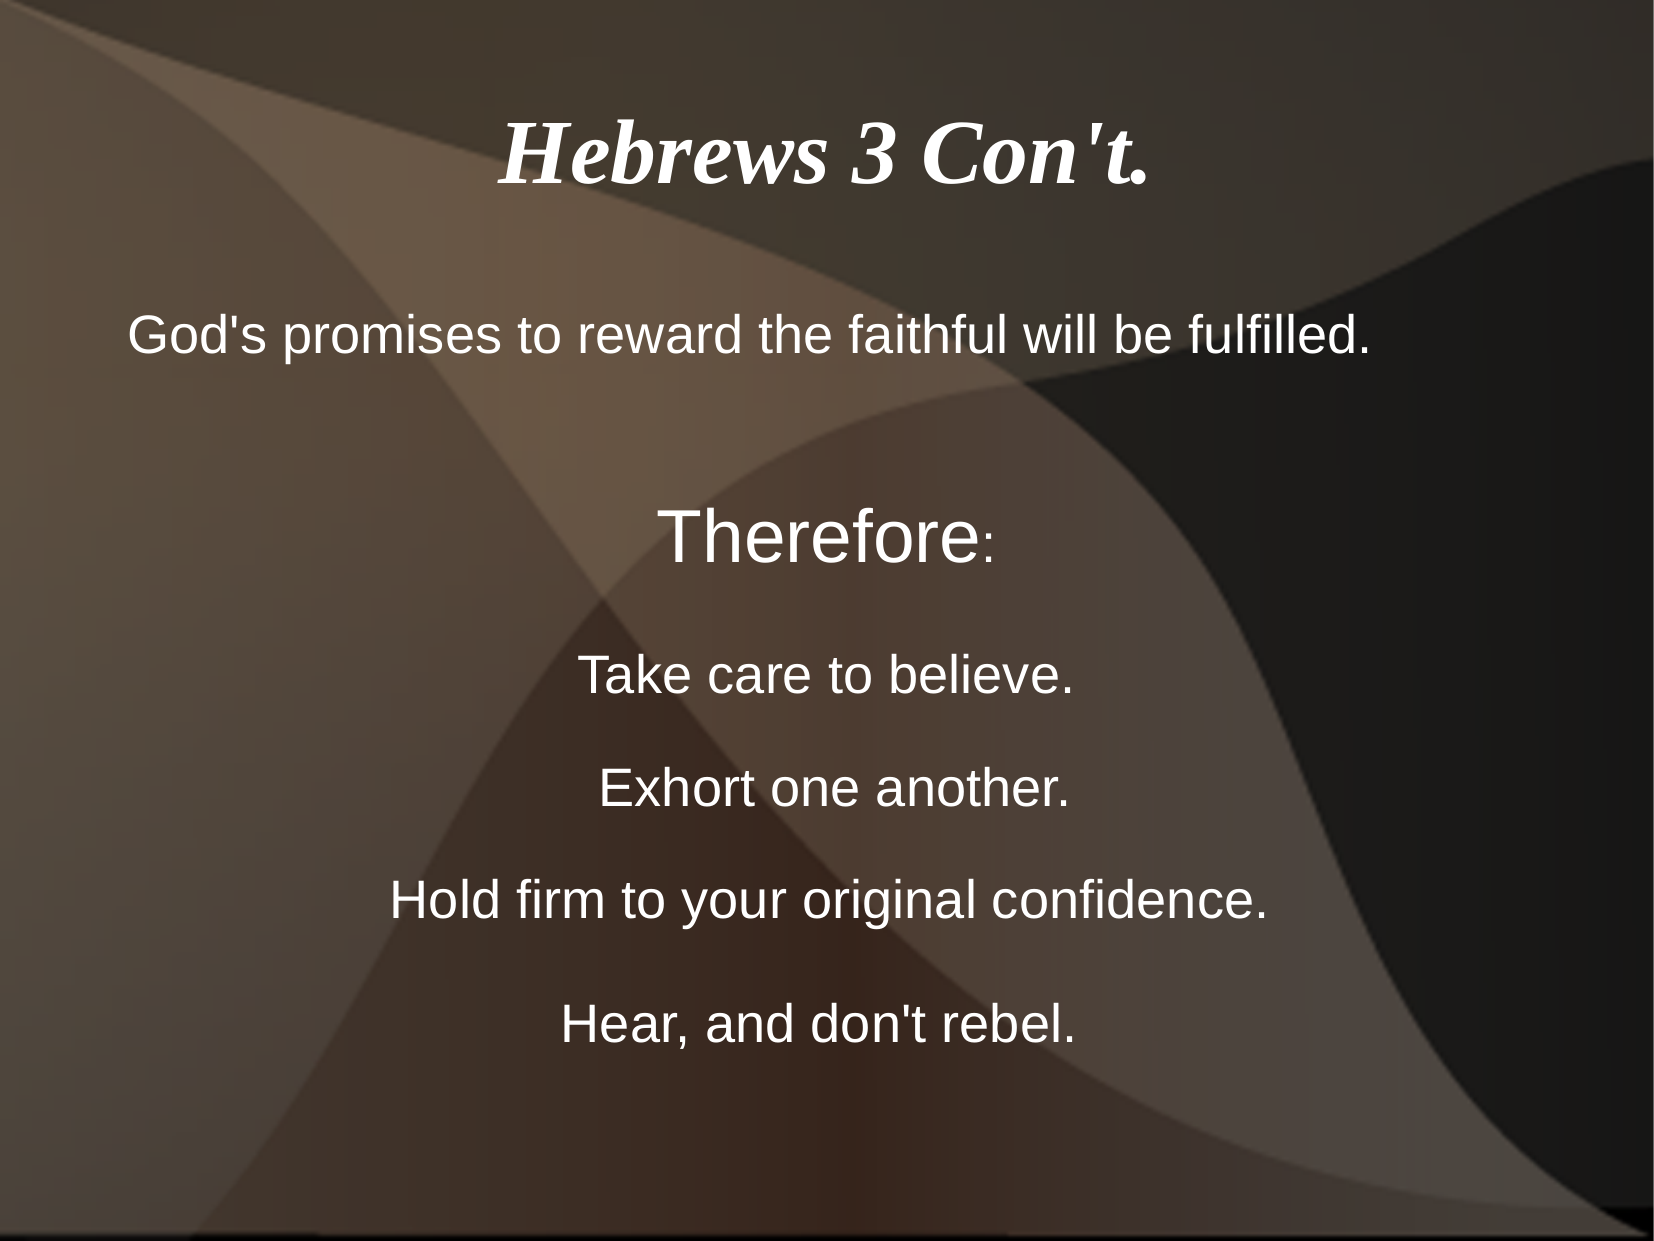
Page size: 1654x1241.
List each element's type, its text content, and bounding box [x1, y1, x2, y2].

title Hebrews 3 Con't. [82, 56, 1571, 250]
picture [0, 0, 1654, 1241]
text_box Therefore: [641, 487, 1012, 587]
text_box Hear, and don't rebel. [545, 986, 1093, 1062]
text_box Take care to believe. [562, 637, 1091, 713]
text_box God's promises to reward the faithful will be fulfilled. [112, 297, 1389, 373]
text_box Exhort one another. [583, 749, 1088, 826]
text_box Hold firm to your original confidence. [375, 862, 1286, 938]
